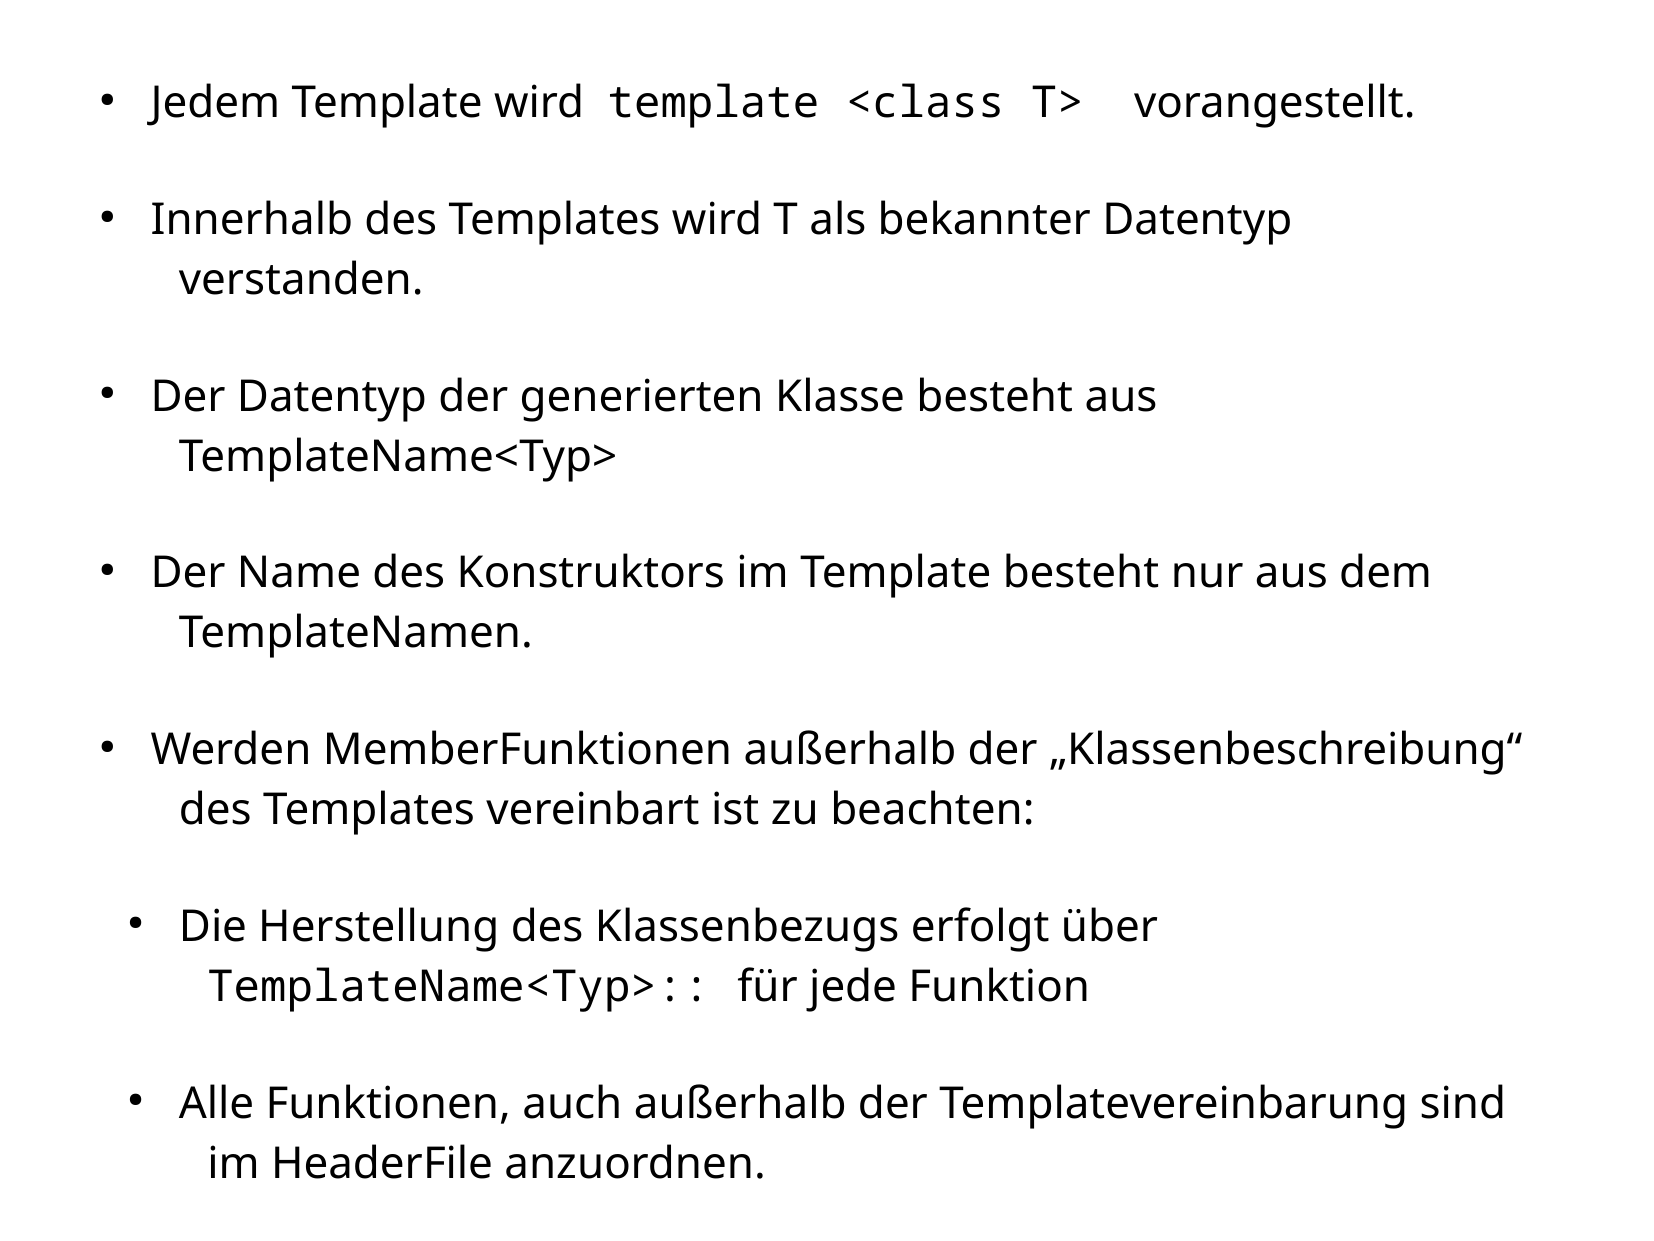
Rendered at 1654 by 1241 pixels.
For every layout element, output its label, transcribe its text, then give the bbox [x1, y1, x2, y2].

list Jedem Template wird template <class T> vorangestellt. Innerhalb des Templates wird T als bekannter Datentyp verstanden. Der Datentyp der generierten Klasse besteht aus TemplateName<Typ> Der Name des Konstruktors im Template besteht nur aus dem TemplateNamen. Werden MemberFunktionen außerhalb der „Klassenbeschreibung“ des Templates vereinbart ist zu beachten: Die Herstellung des Klassenbezugs erfolgt über TemplateName<Typ>:: für jede Funktion Alle Funktionen, auch außerhalb der Templatevereinbarung sind im HeaderFile anzuordnen. [82, 70, 1538, 1193]
